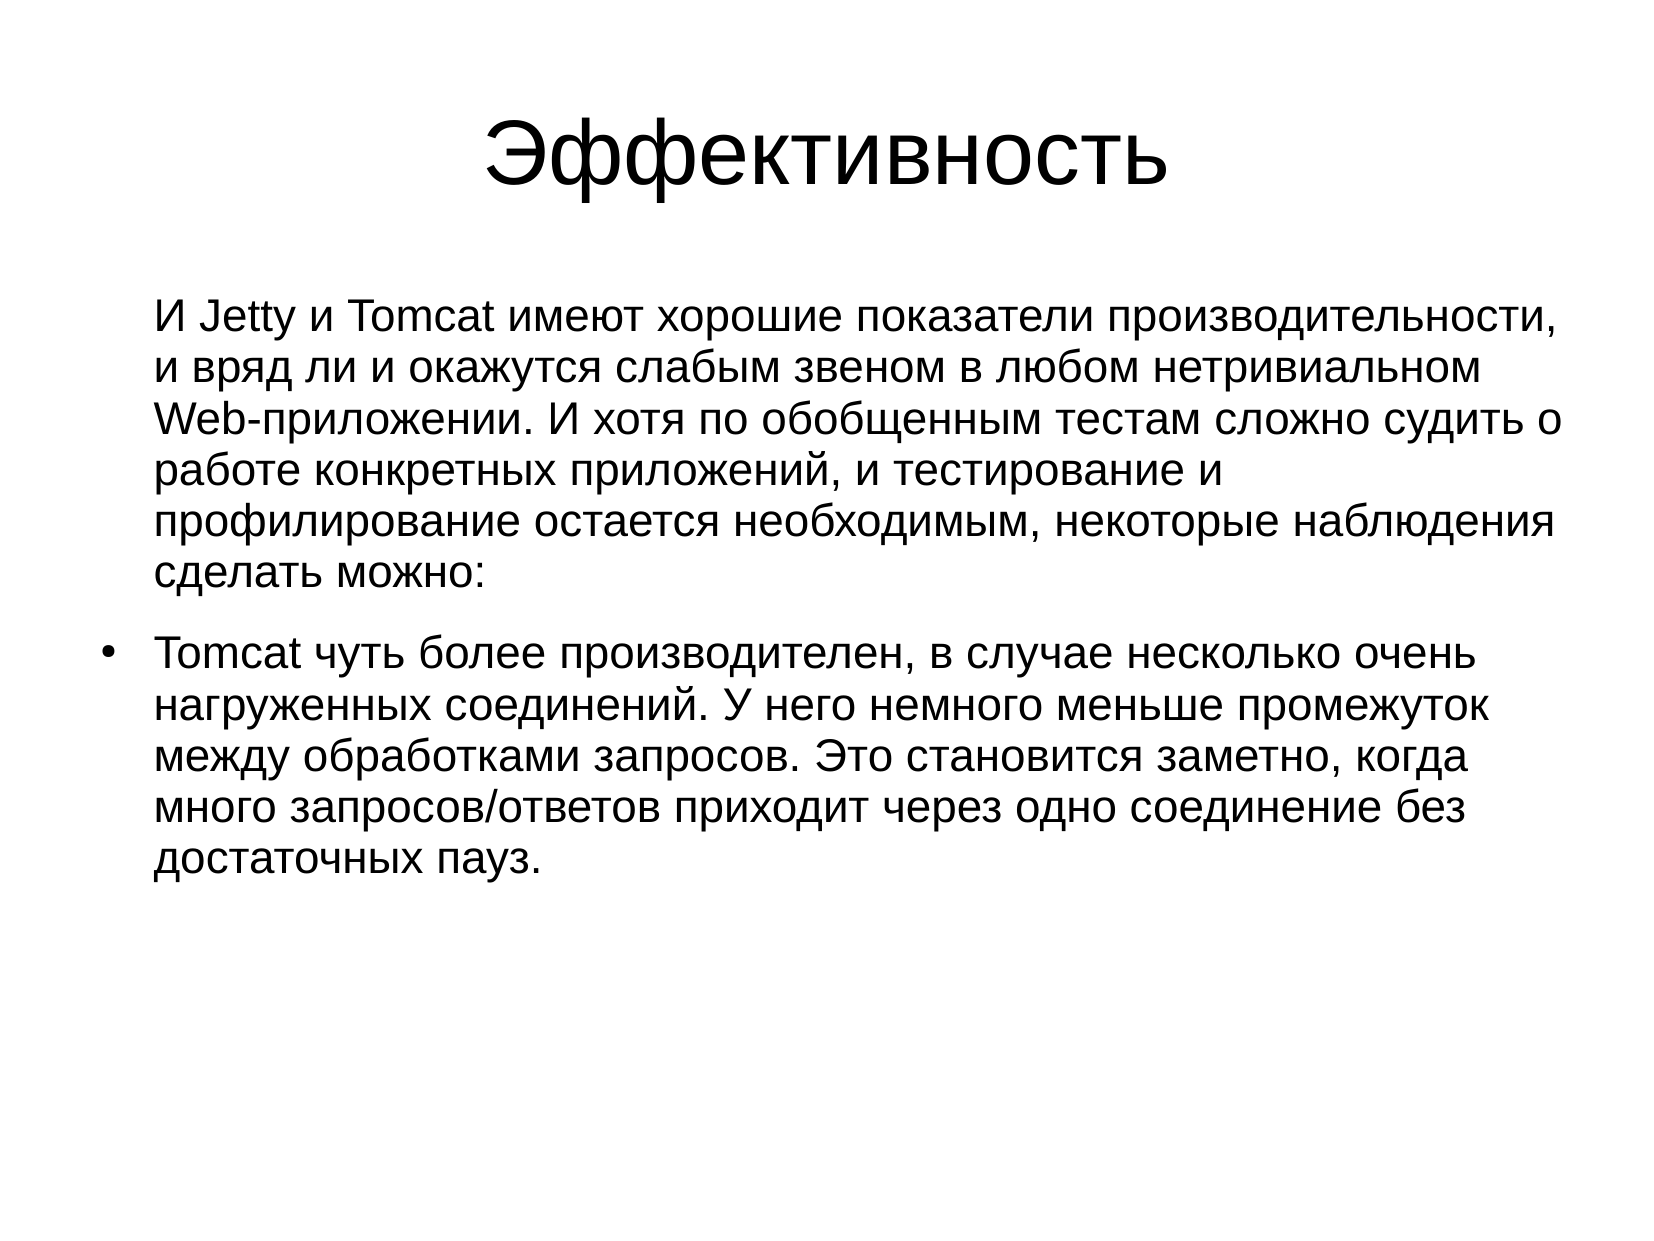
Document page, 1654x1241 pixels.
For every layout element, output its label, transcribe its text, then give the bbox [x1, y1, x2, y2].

title Эффективность [82, 49, 1571, 257]
list И Jetty и Tomcat имеют хорошие показатели производительности, и вряд ли и окажутся слабым звеном в любом нетривиальном Web-приложении. И хотя по обобщенным тестам сложно судить о работе конкретных приложений, и тестирование и профилирование остается необходимым, некоторые наблюдения сделать можно: Tomcat чуть более производителен, в случае несколько очень нагруженных соединений. У него немного меньше промежуток между обработками запросов. Это становится заметно, когда много запросов/ответов приходит через одно соединение без достаточных пауз. [82, 290, 1571, 1010]
